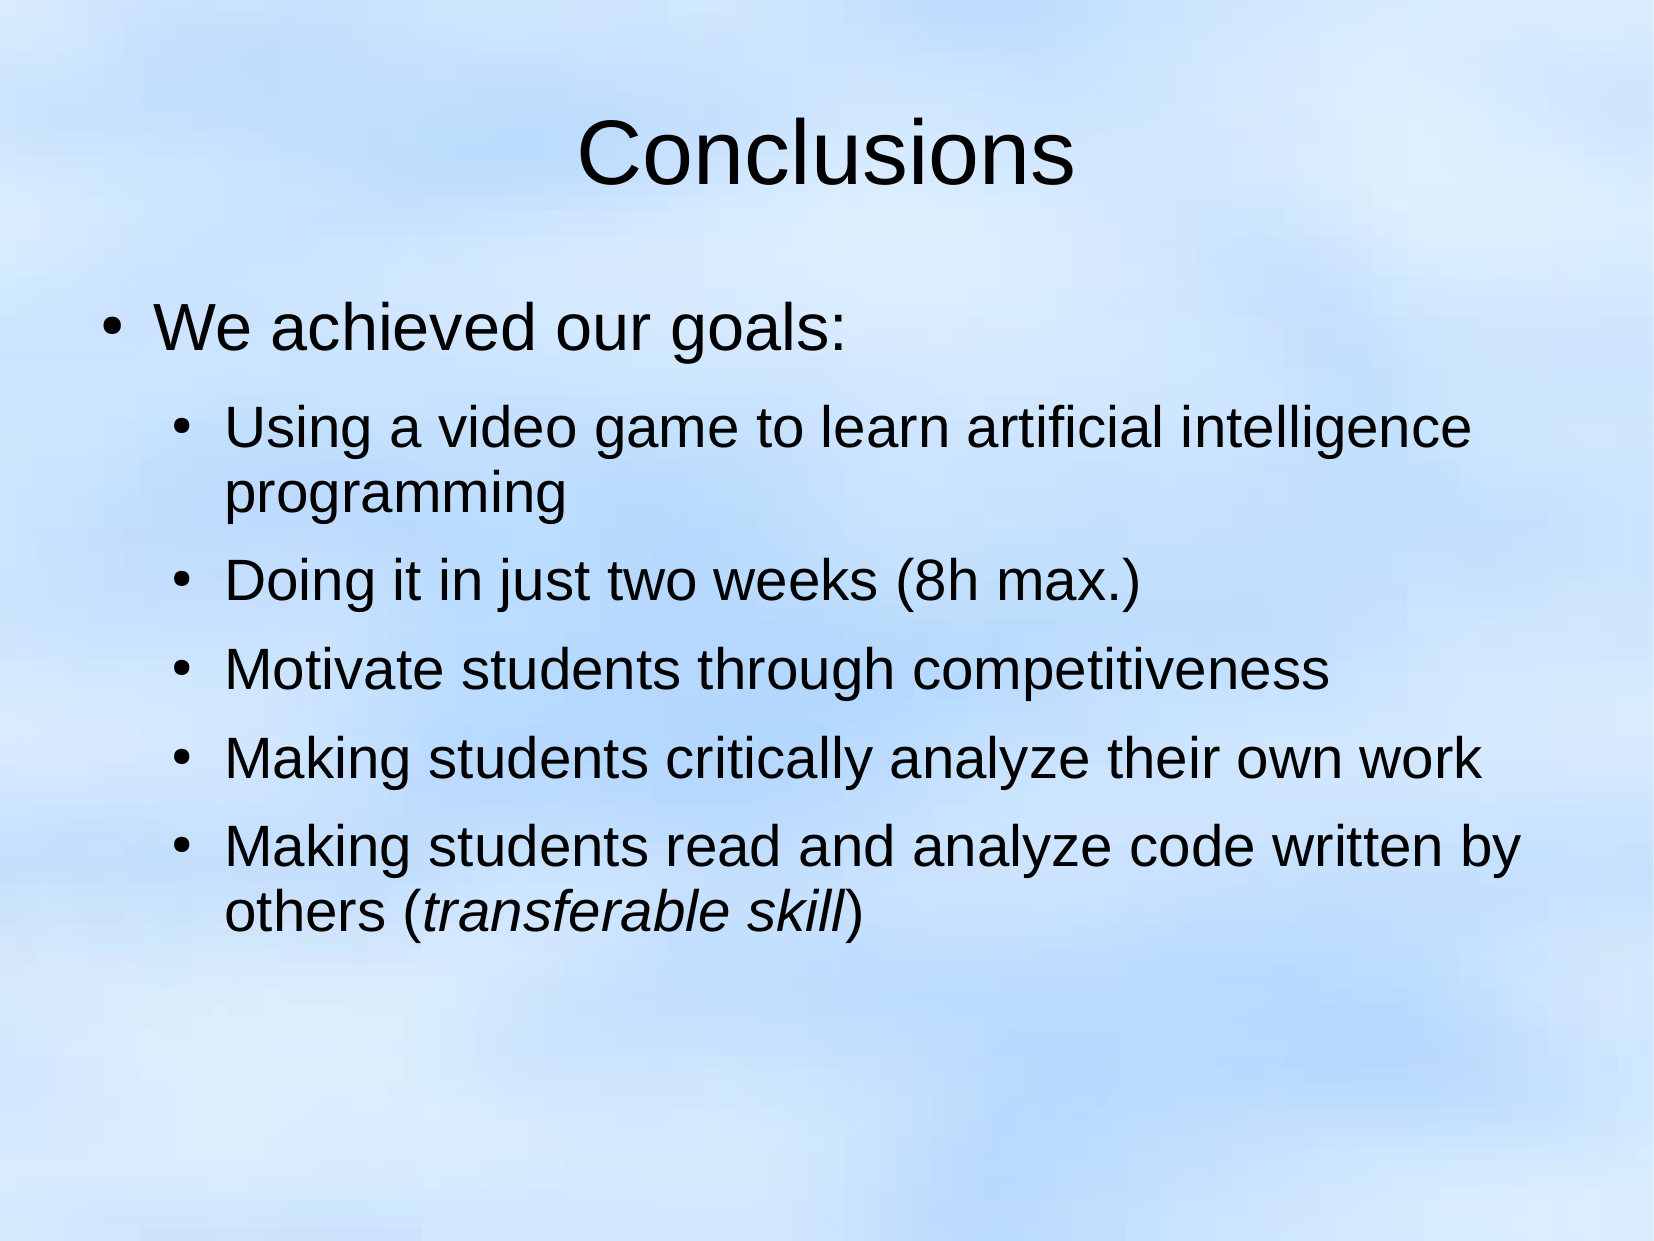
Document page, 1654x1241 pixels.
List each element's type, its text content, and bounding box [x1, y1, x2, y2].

picture [0, 0, 1654, 1241]
title Conclusions [82, 56, 1571, 250]
list We achieved our goals: Using a video game to learn artificial intelligence programming Doing it in just two weeks (8h max.) Motivate students through competitiveness Making students critically analyze their own work Making students read and analyze code written by others (transferable skill) [82, 290, 1571, 1109]
